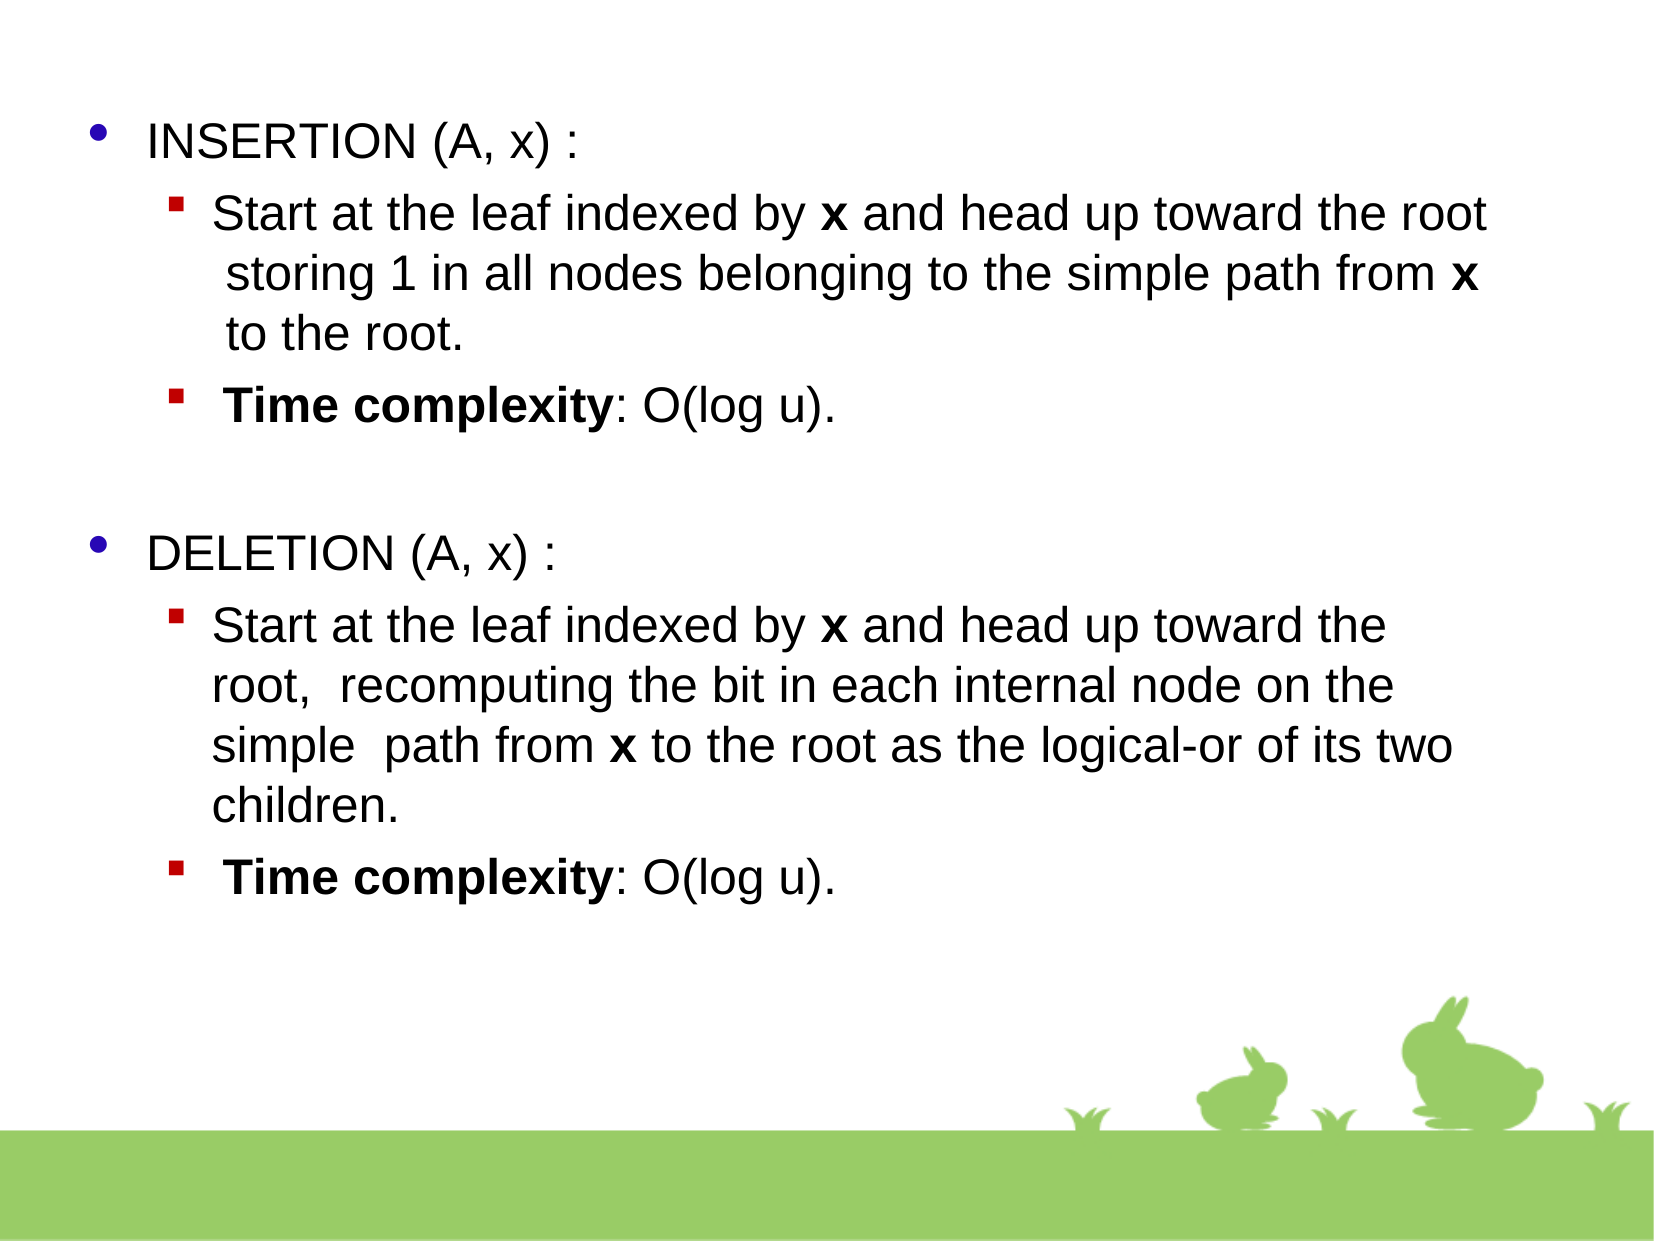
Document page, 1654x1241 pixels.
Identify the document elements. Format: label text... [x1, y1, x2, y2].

picture [0, 0, 1654, 1241]
text_box INSERTION (A, x) : Start at the leaf indexed by x and head up toward the root storing 1 in all nodes belonging to the simple path from x to the root. Time complexity: O(log u). DELETION (A, x) : Start at the leaf indexed by x and head up toward the root, recomputing the bit in each internal node on the simple path from x to the root as the logical-or of its two children. Time complexity: O(log u). [87, 94, 1489, 905]
